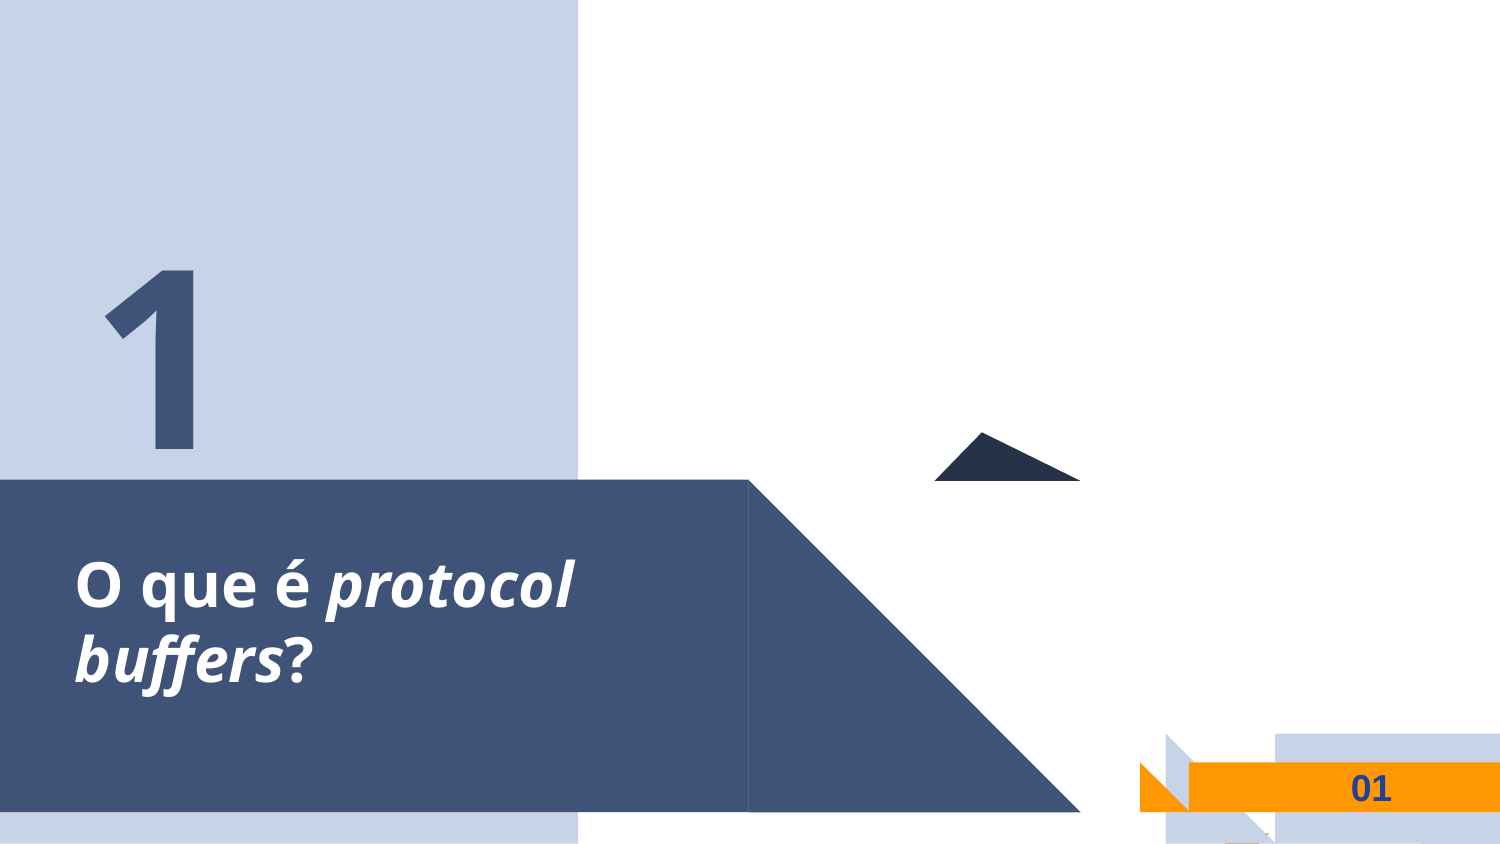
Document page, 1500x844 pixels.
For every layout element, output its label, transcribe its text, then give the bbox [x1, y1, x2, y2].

text_box 1 [76, 0, 434, 515]
text_box 01 [1249, 760, 1494, 813]
text_box O que é protocol buffers? [59, 519, 815, 710]
